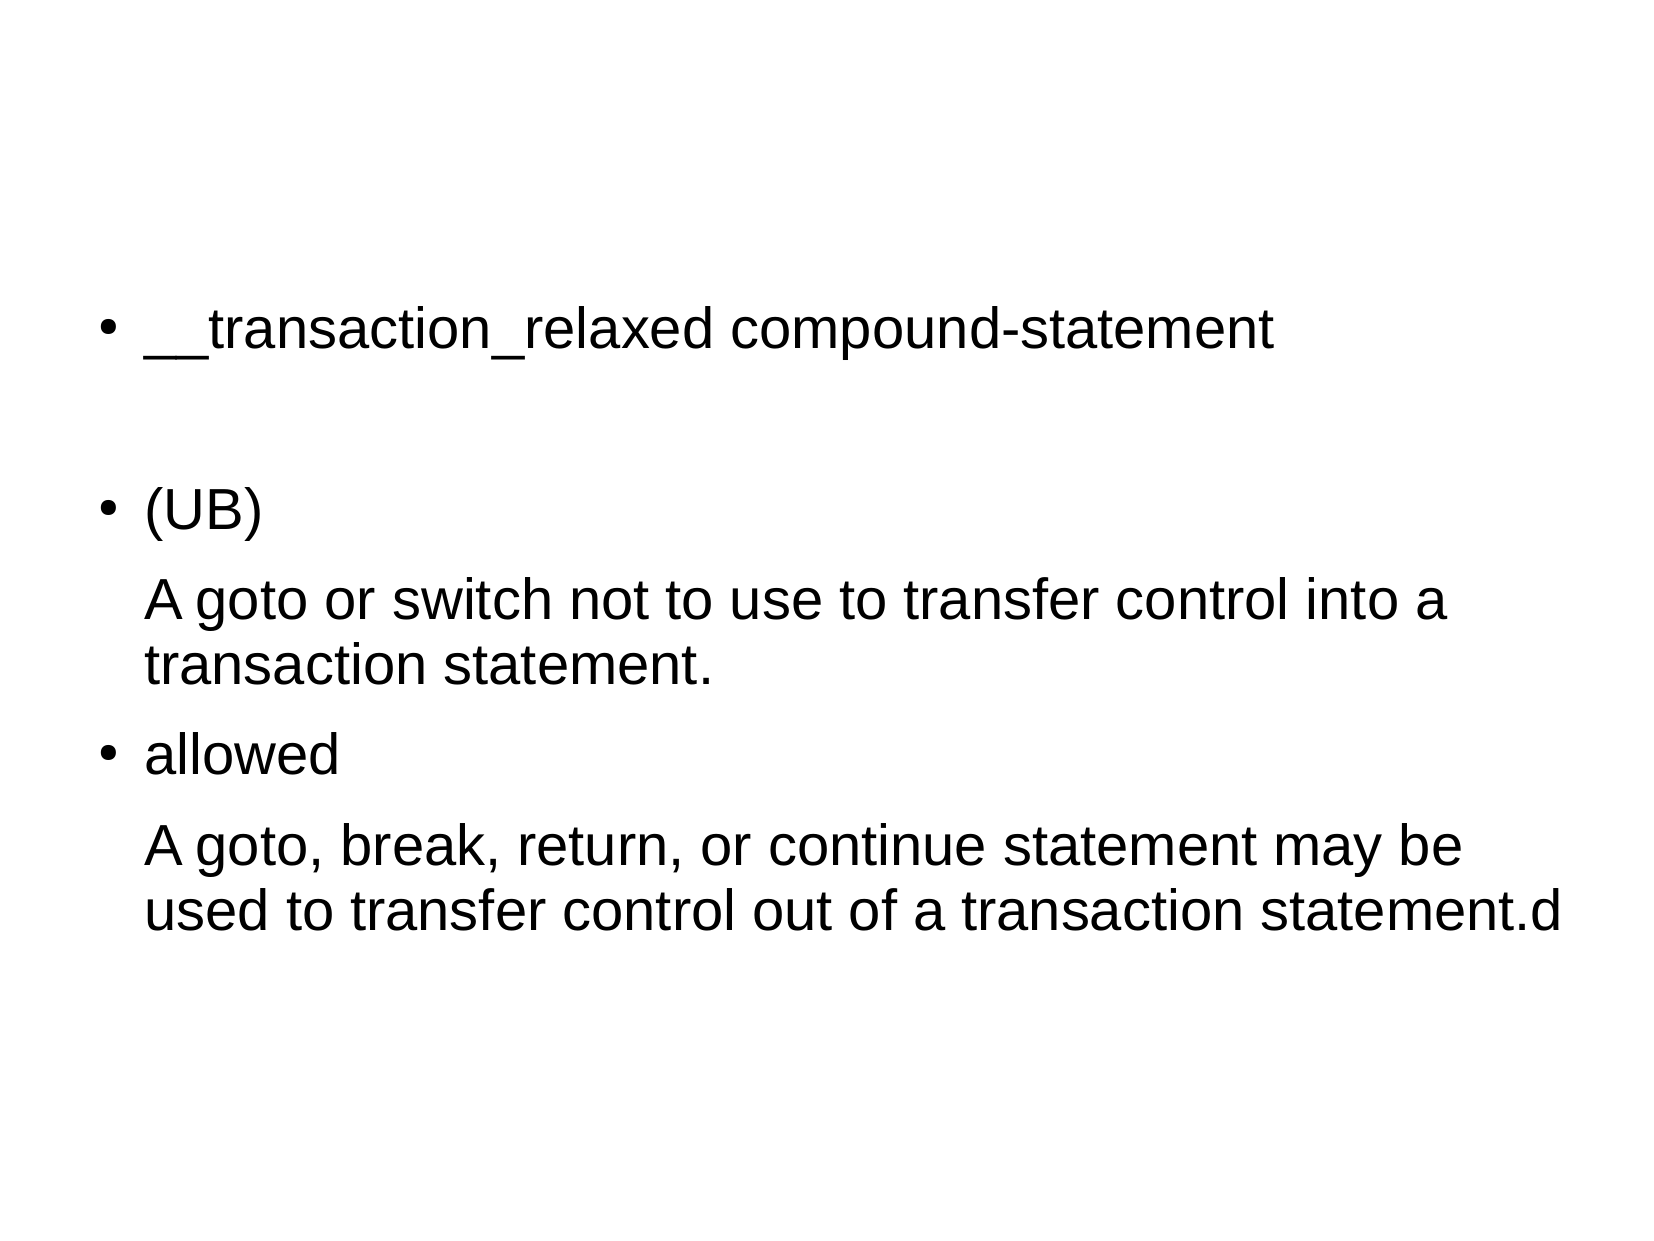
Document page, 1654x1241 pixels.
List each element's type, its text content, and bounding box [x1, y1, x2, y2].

list __transaction_relaxed compound-statement (UB) A goto or switch not to use to transfer control into a transaction statement. allowed A goto, break, return, or continue statement may be used to transfer control out of a transaction statement.d [82, 296, 1571, 1016]
